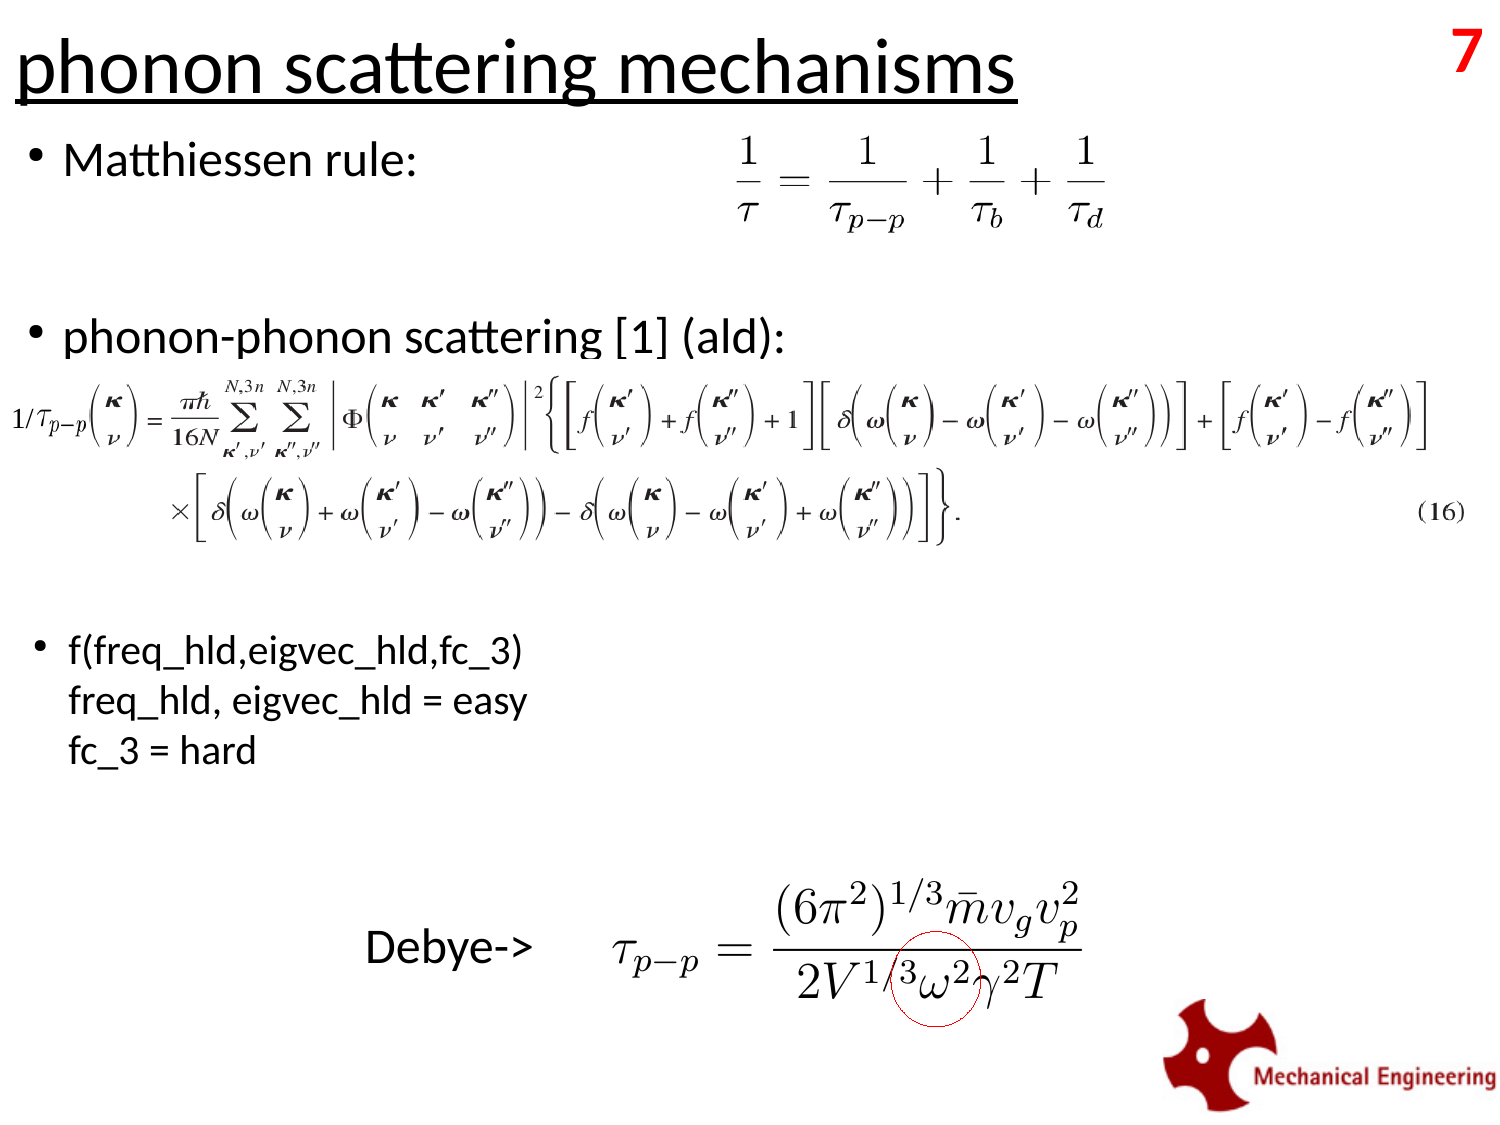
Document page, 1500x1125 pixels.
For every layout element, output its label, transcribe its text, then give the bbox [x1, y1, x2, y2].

text_box Matthiessen rule: [12, 118, 718, 194]
title phonon scattering mechanisms [0, 0, 1351, 156]
text_box 1/ [0, 395, 91, 469]
text_box f(freq_hld,eigvec_hld,fc_3) freq_hld, eigvec_hld = easy fc_3 = hard [18, 615, 919, 780]
text_box Debye-> [315, 918, 658, 992]
text_box phonon-phonon scattering [1] (ald): [12, 295, 1066, 371]
picture [1162, 999, 1497, 1113]
picture [705, 156, 1111, 240]
text_box 7 [1436, 0, 1500, 93]
picture [53, 359, 1473, 561]
picture [600, 865, 1088, 1022]
